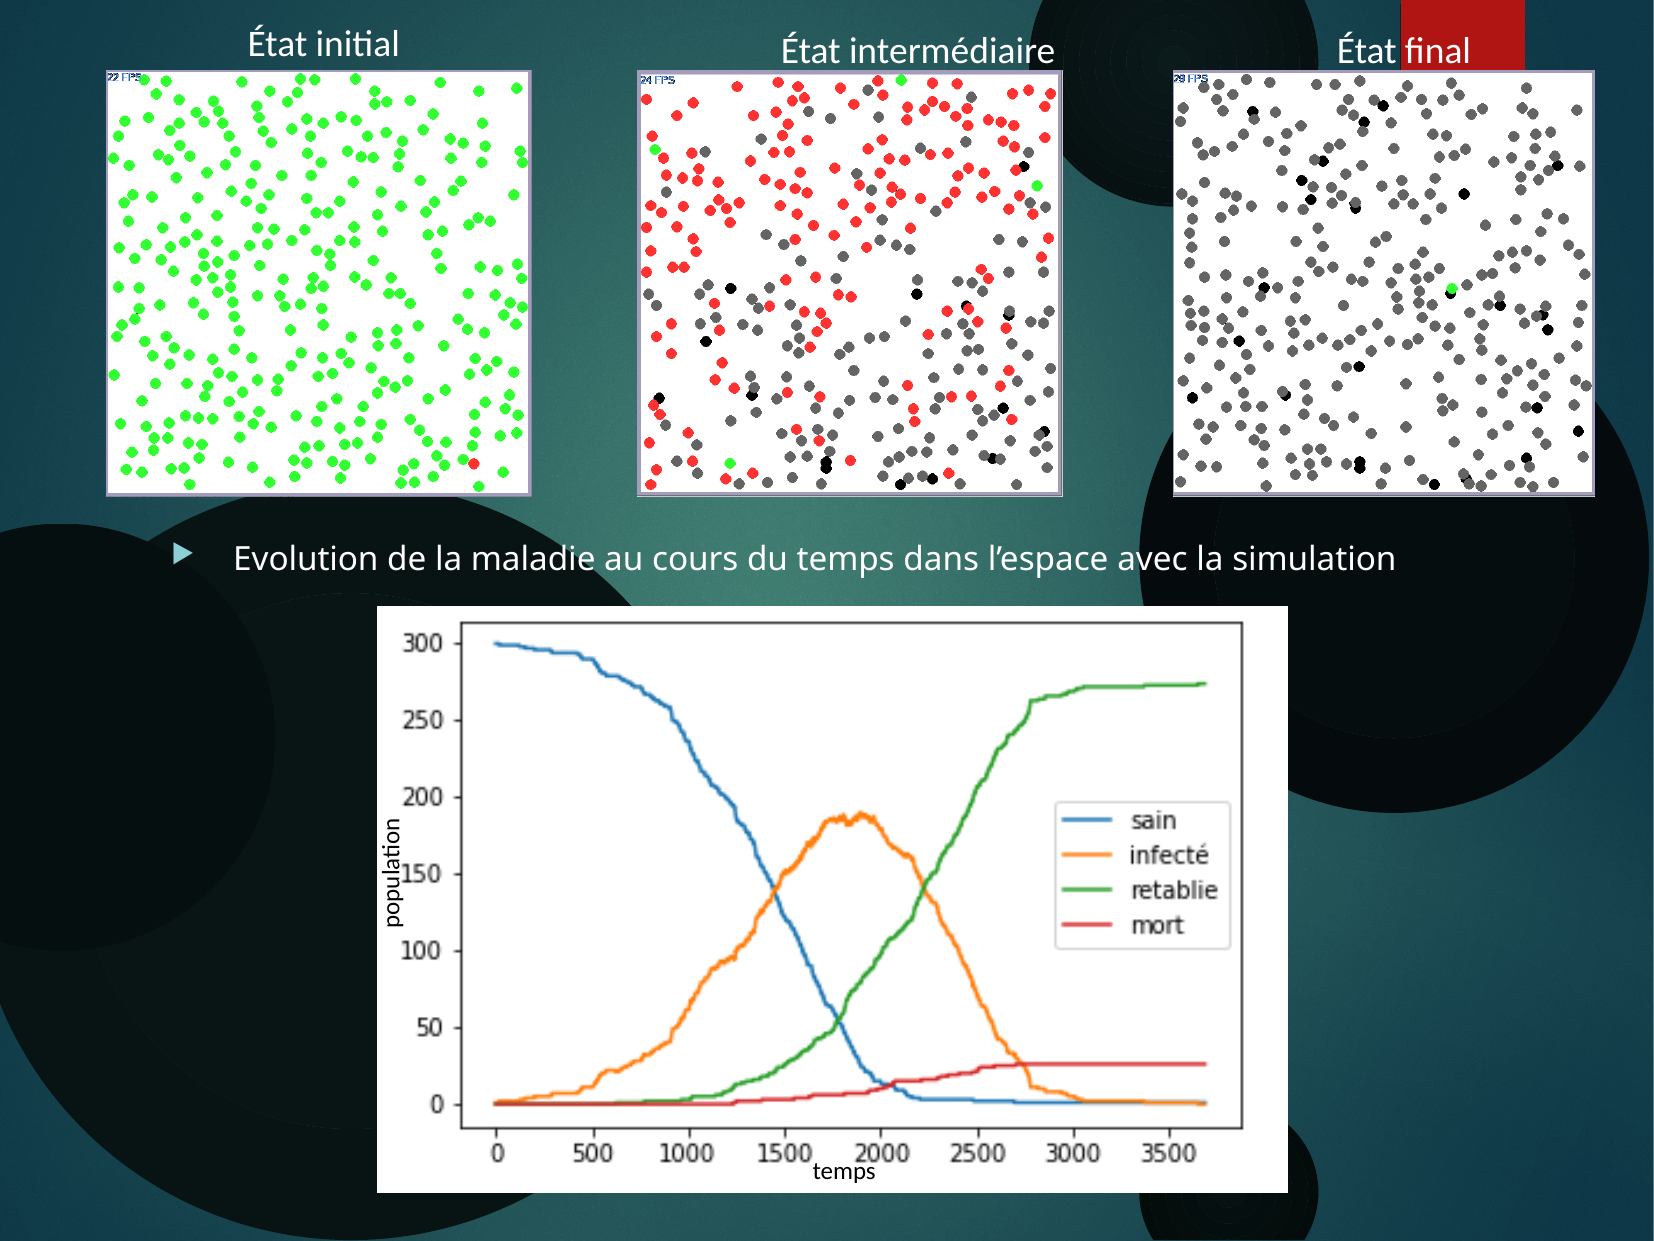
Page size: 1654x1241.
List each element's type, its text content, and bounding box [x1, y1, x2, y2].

text_box population [366, 798, 413, 944]
picture [0, 1007, 342, 1241]
picture [0, 0, 1654, 1241]
text_box temps [797, 1147, 893, 1193]
list Evolution de la maladie au cours du temps dans l’espace avec la simulation [156, 537, 1510, 599]
text_box État final [1322, 18, 1486, 70]
text_box État intermédiaire [766, 18, 1071, 79]
text_box État initial [232, 11, 416, 70]
